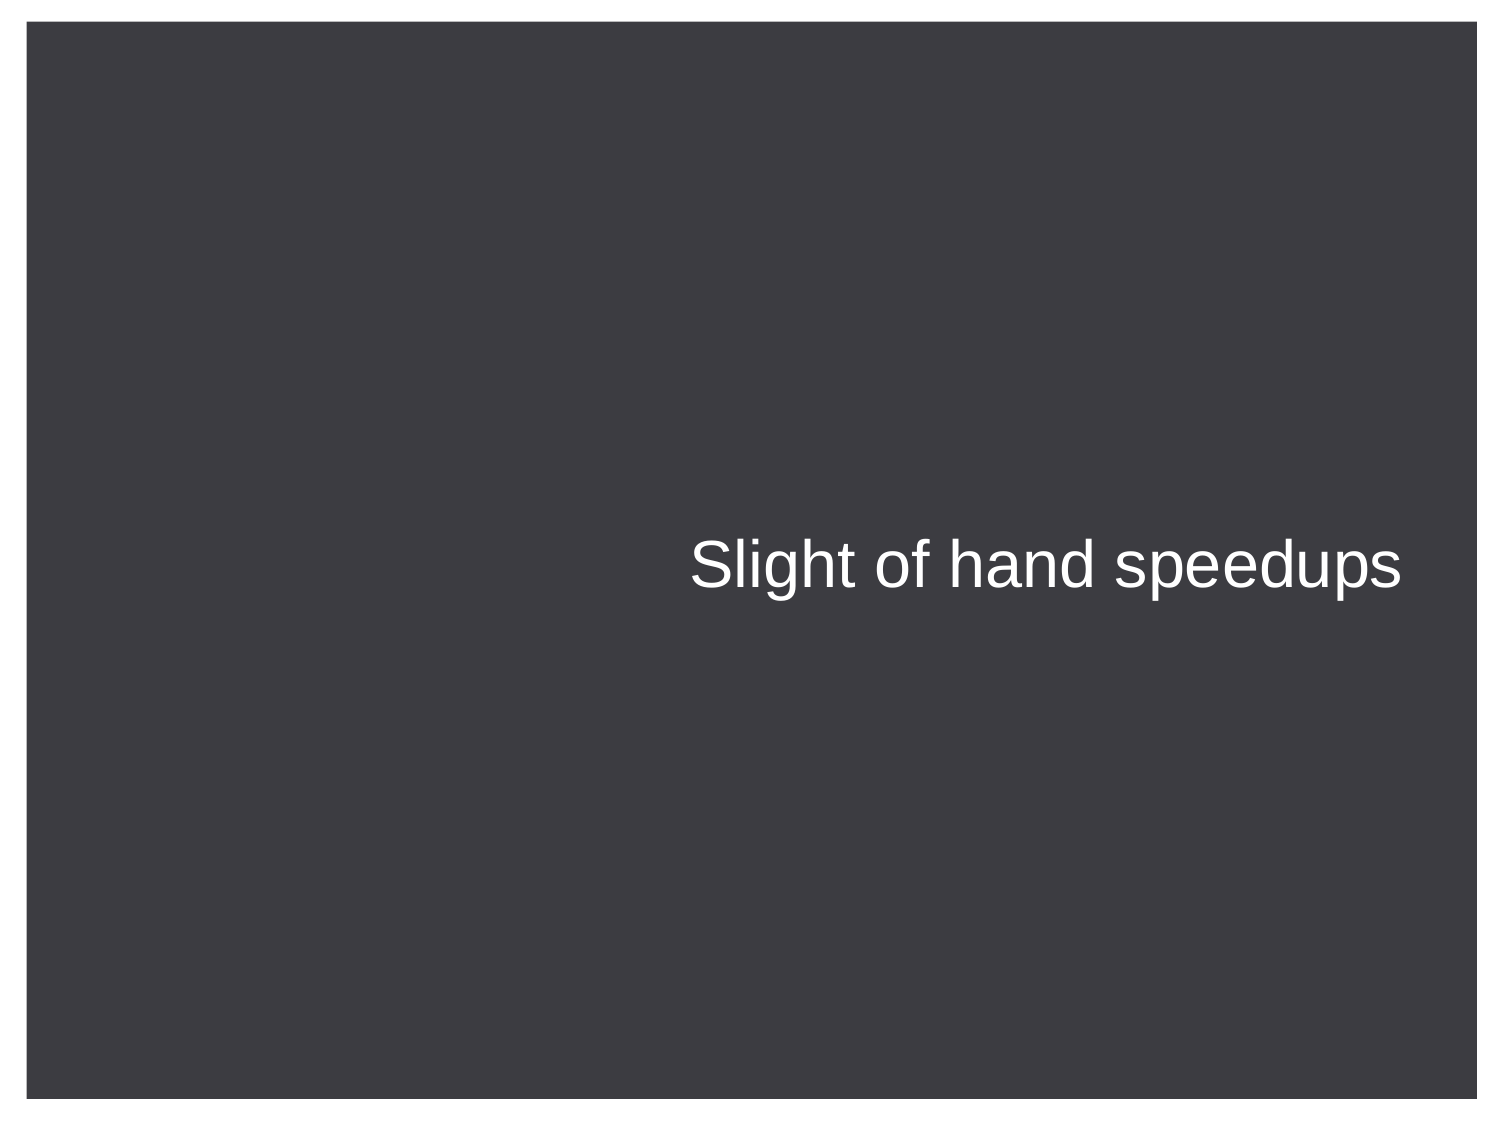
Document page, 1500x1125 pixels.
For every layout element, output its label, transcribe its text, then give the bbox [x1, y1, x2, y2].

title Slight of hand speedups [54, 468, 1405, 656]
